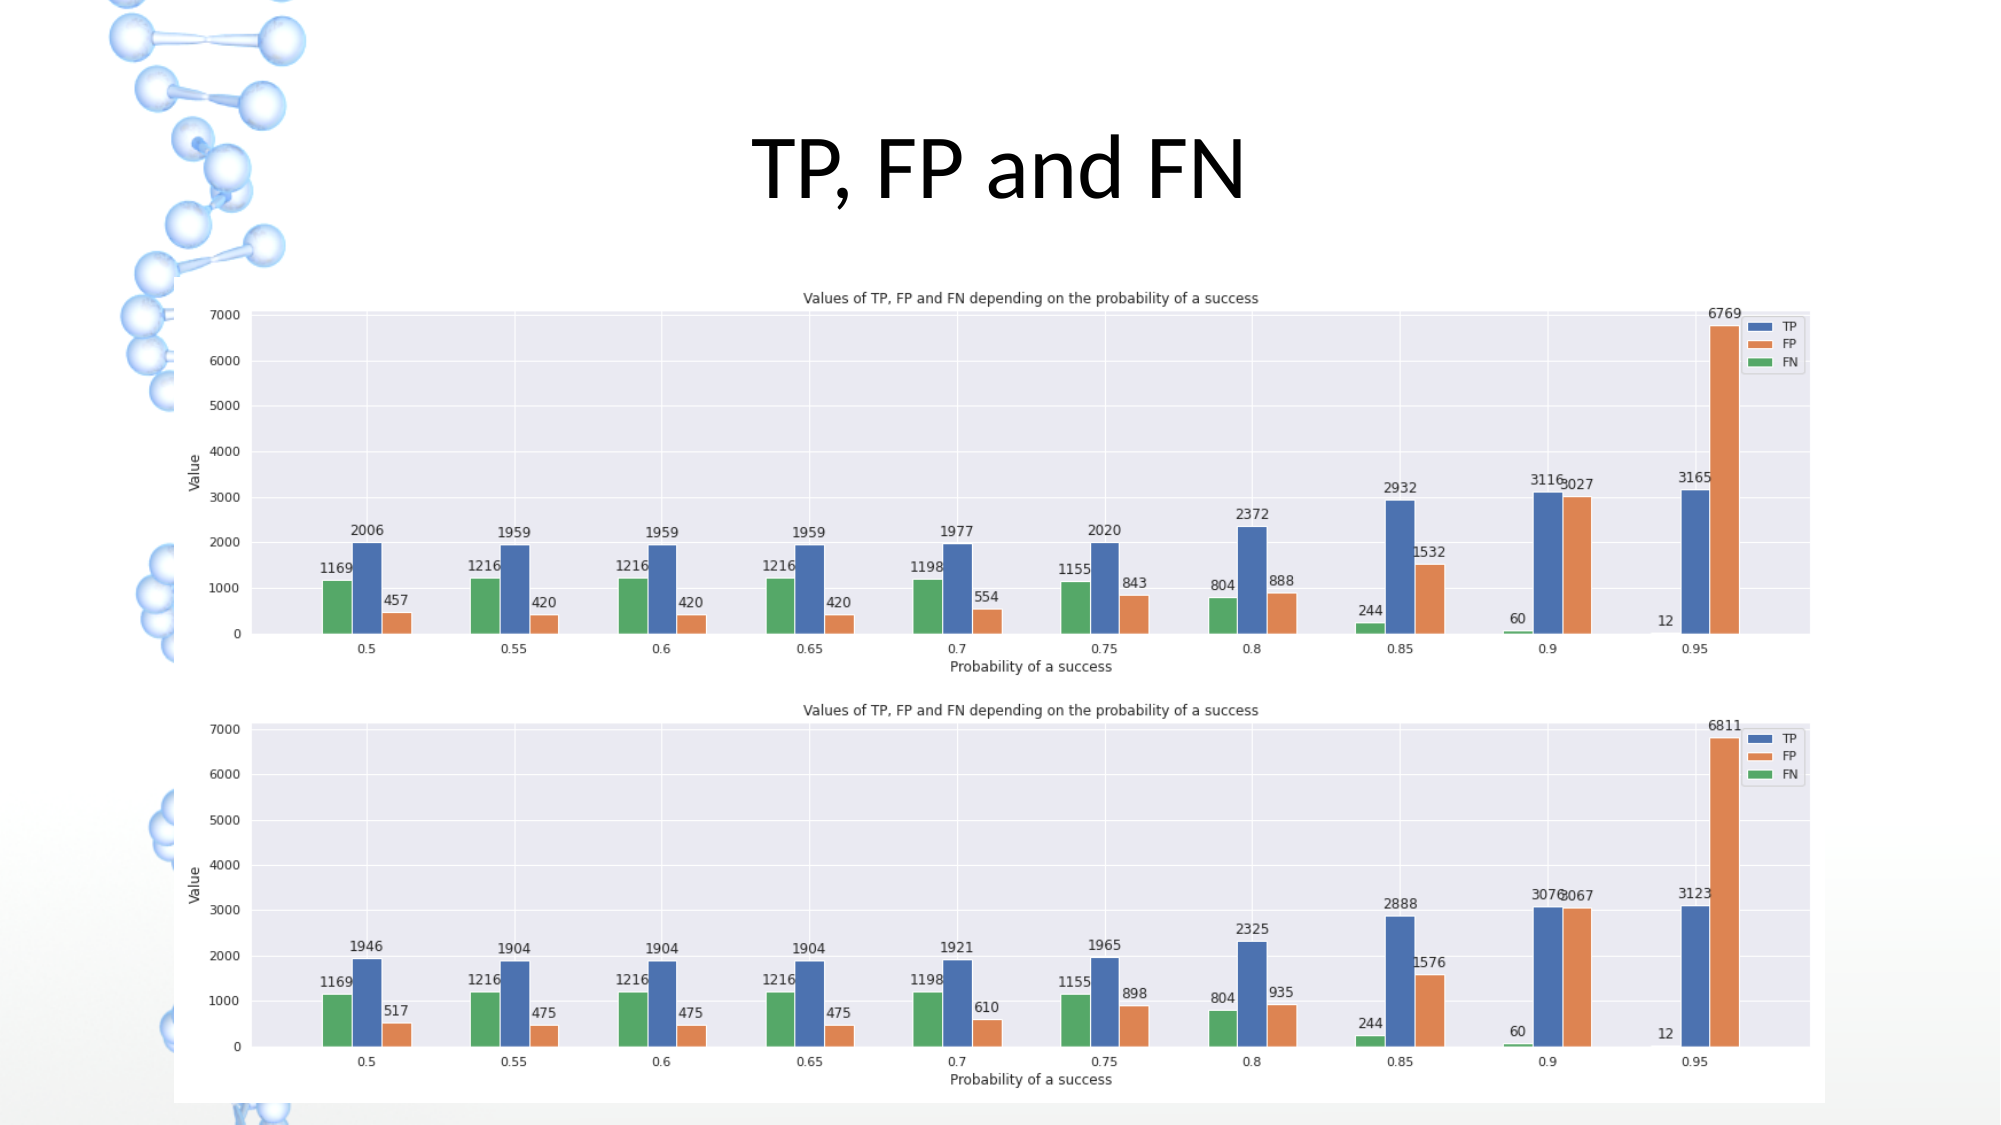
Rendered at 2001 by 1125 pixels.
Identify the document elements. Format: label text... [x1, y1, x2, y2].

picture [0, 0, 2001, 1125]
title TP, FP and FN [137, 59, 1863, 278]
